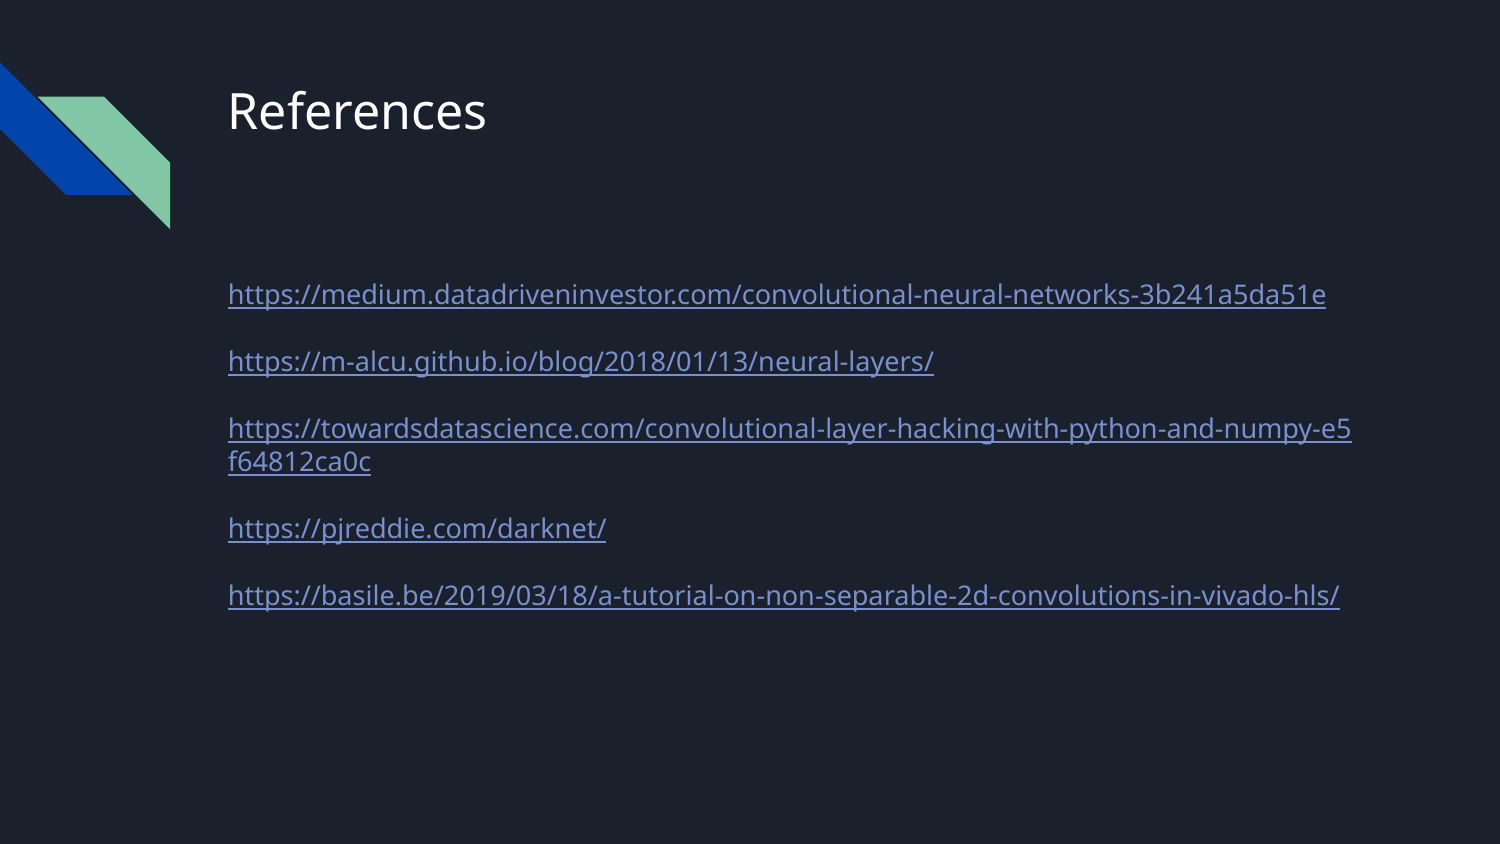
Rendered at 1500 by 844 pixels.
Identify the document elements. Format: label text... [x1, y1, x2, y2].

title References [212, 64, 1368, 215]
list https://medium.datadriveninvestor.com/convolutional-neural-networks-3b241a5da51e https://m-alcu.github.io/blog/2018/01/13/neural-layers/ https://towardsdatascience.com/convolutional-layer-hacking-with-python-and-numpy-e5f64812ca0c https://pjreddie.com/darknet/ https://basile.be/2019/03/18/a-tutorial-on-non-separable-2d-convolutions-in-vivado-hls/ [212, 257, 1368, 735]
